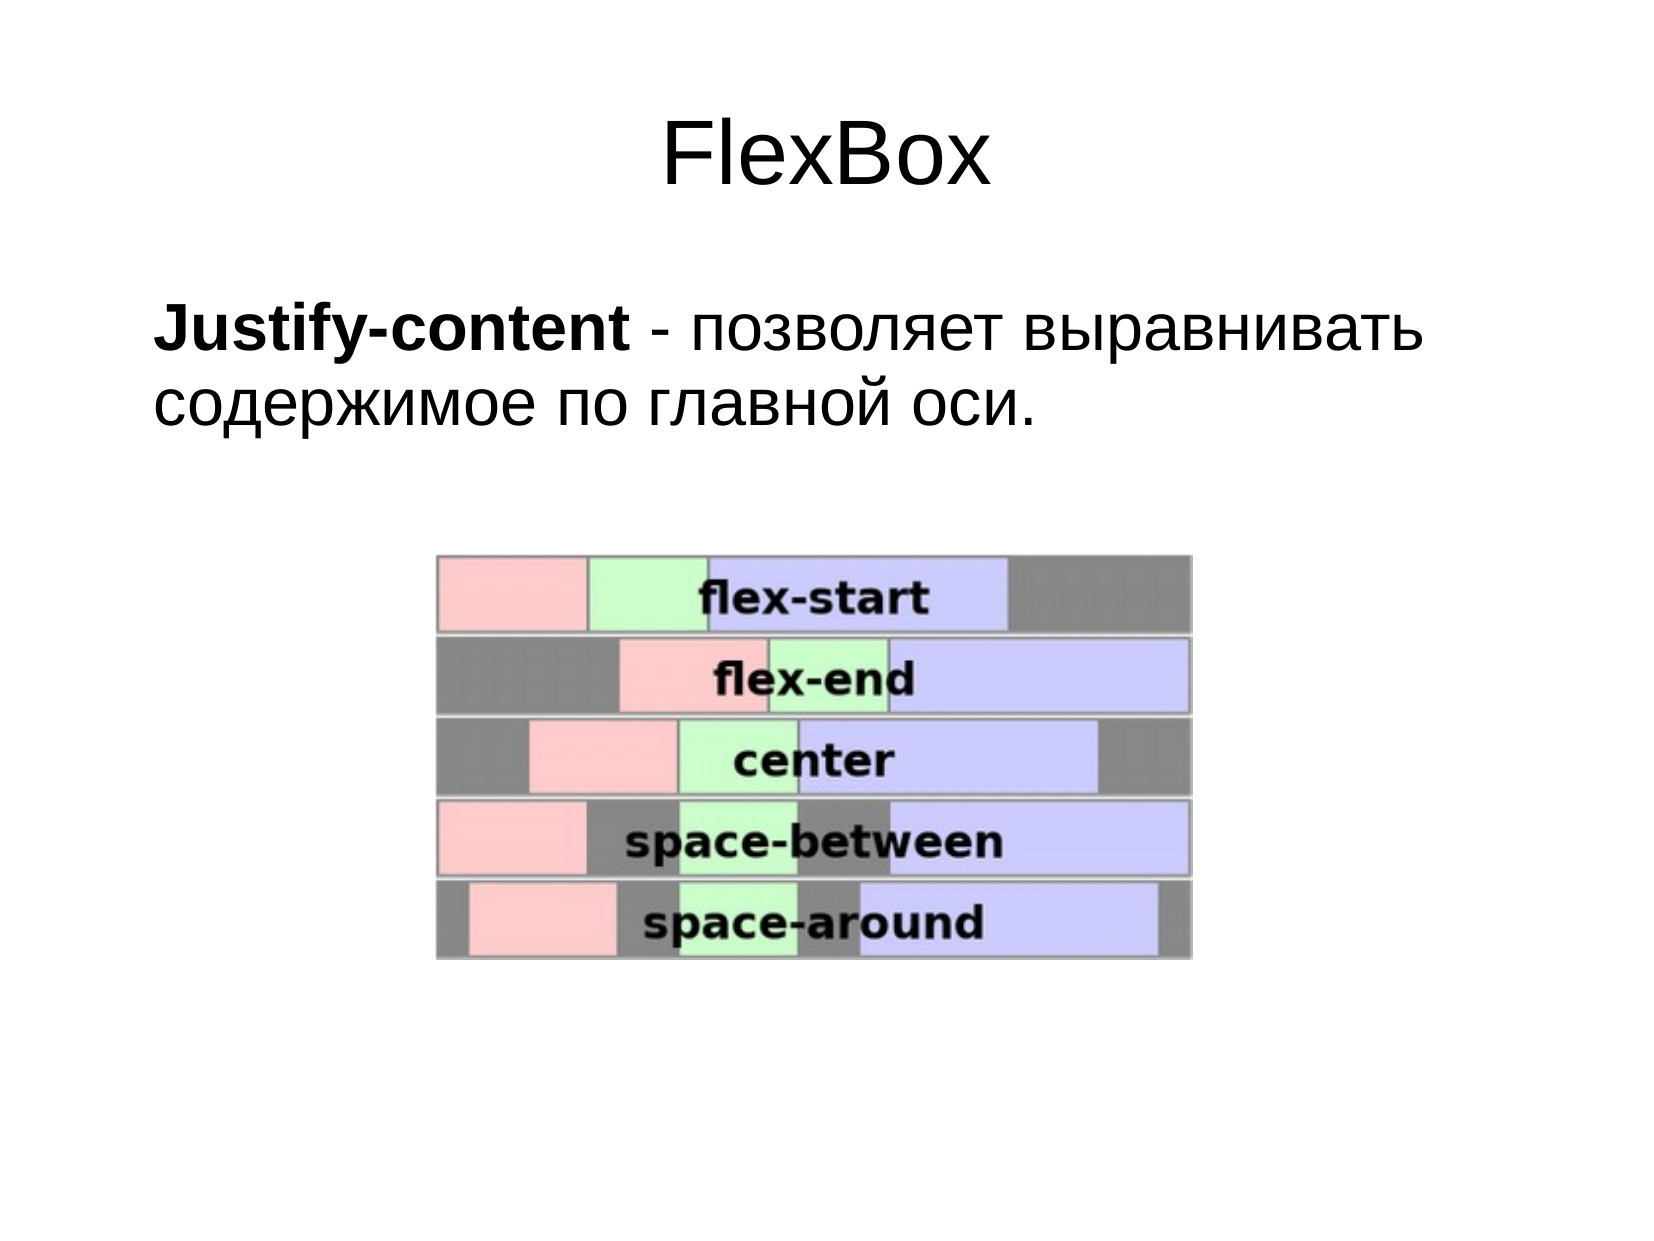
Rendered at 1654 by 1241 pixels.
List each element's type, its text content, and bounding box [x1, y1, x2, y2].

title FlexBox [82, 49, 1571, 257]
picture [435, 554, 1193, 960]
list Justify-content - позволяет выравнивать содержимое по главной оси. [82, 290, 1571, 1010]
